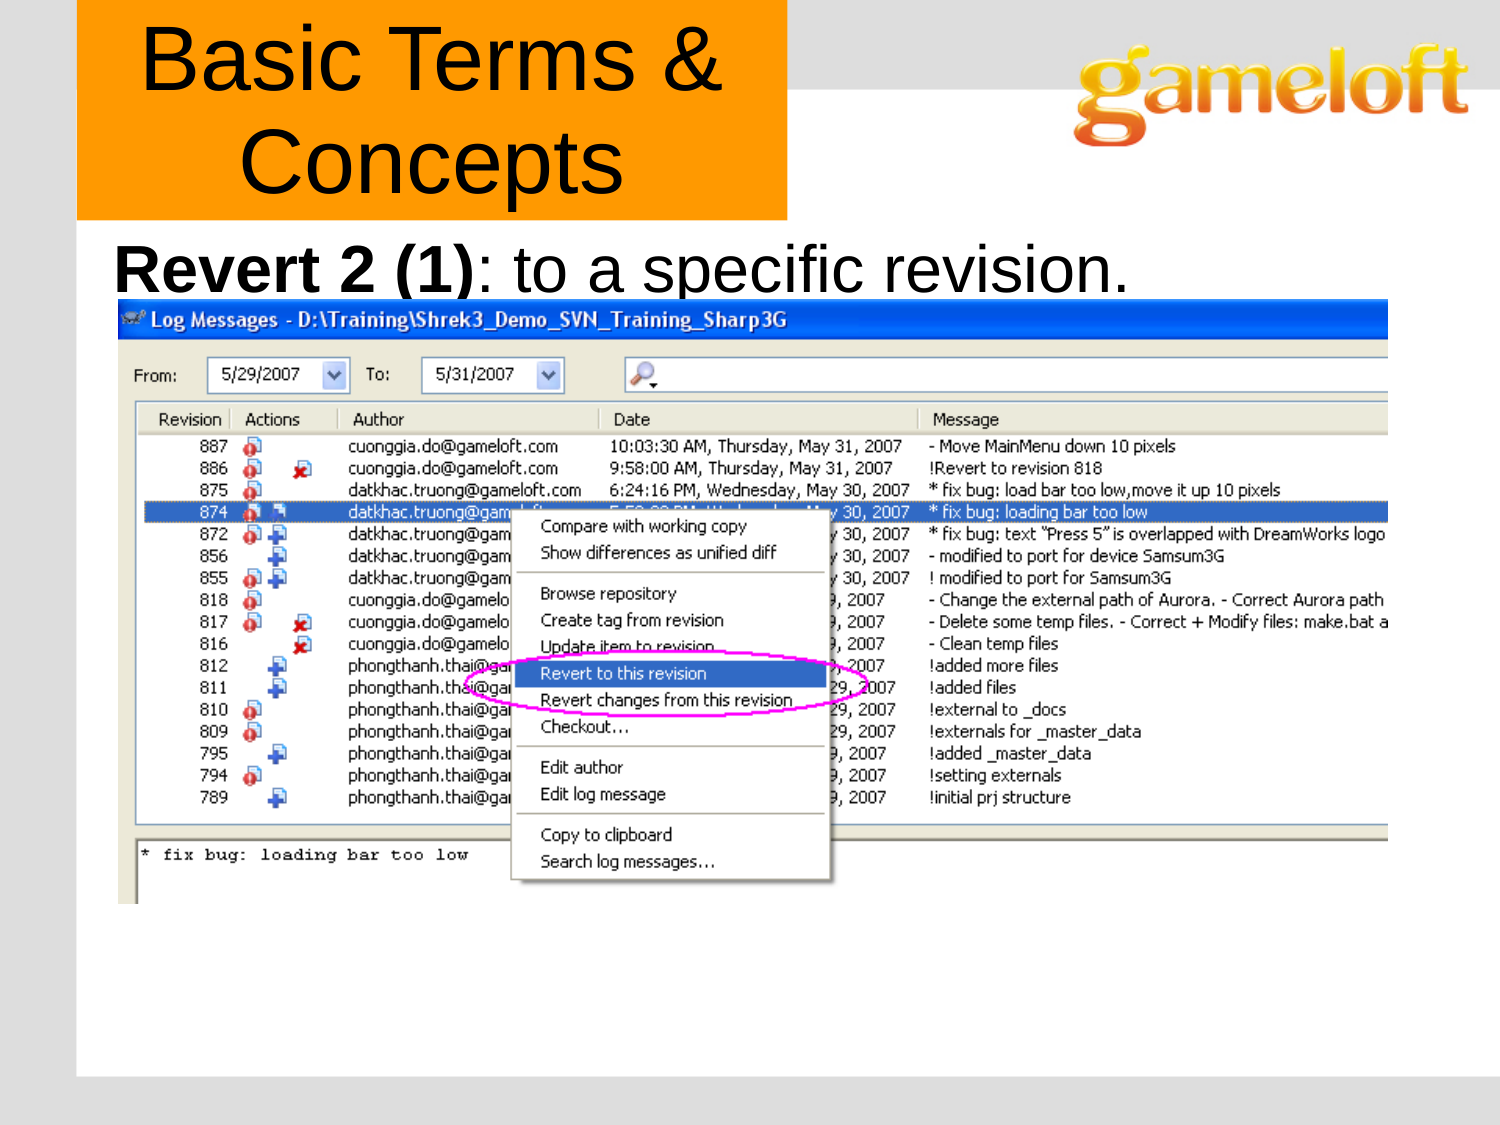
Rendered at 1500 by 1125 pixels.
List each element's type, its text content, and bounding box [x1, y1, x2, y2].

picture [0, 0, 1500, 1125]
list Revert 2 (1): to a specific revision. [80, 223, 1477, 1040]
title Basic Terms & Concepts [76, 0, 788, 221]
